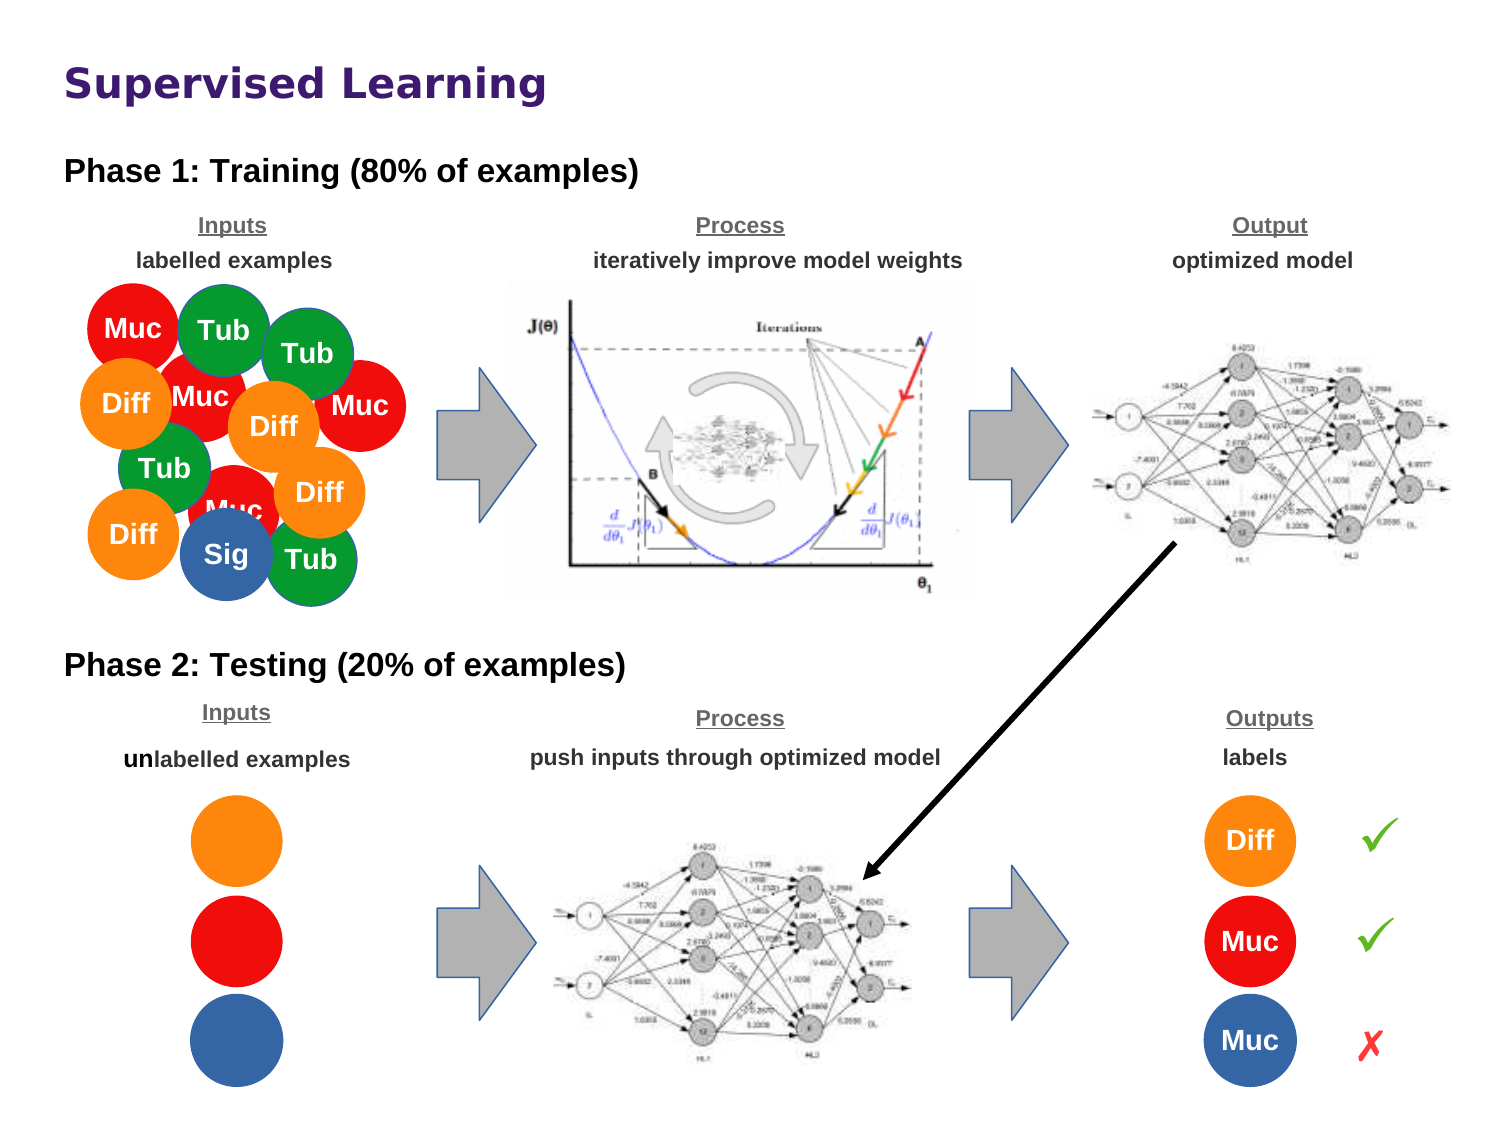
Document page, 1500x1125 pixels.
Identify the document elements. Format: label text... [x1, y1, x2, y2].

text_box Diff [273, 446, 366, 539]
picture [509, 280, 976, 602]
text_box  [1331, 903, 1419, 980]
text_box Muc [314, 360, 407, 452]
text_box iteratively improve model weights [538, 240, 979, 285]
text_box Muc [161, 354, 246, 443]
text_box labels [1201, 745, 1313, 778]
text_box Tub [268, 523, 357, 607]
text_box [969, 865, 1069, 1021]
text_box [969, 367, 1069, 523]
text_box Diff [80, 357, 172, 450]
text_box Muc [188, 465, 280, 537]
text_box [190, 895, 283, 988]
picture [553, 842, 912, 1065]
text_box Phase 2: Testing (20% of examples) [49, 639, 678, 729]
text_box Process [671, 205, 800, 246]
text_box Tub [118, 422, 211, 514]
text_box Tub [177, 284, 270, 377]
text_box Muc [1204, 895, 1297, 988]
text_box Output [1190, 205, 1323, 251]
text_box Muc [87, 283, 178, 369]
text_box Phase 1: Training (80% of examples) [49, 145, 667, 225]
text_box Inputs [178, 692, 286, 734]
picture [1092, 343, 1451, 566]
text_box Diff [1204, 795, 1297, 888]
text_box unlabelled examples [99, 737, 366, 781]
text_box  [1328, 1002, 1416, 1079]
text_box Diff [87, 488, 180, 581]
text_box [190, 795, 283, 888]
text_box Outputs [1196, 698, 1329, 745]
text_box [437, 367, 537, 523]
text_box  [1335, 803, 1423, 879]
text_box Sig [180, 508, 273, 601]
text_box Process [671, 698, 800, 740]
text_box Supervised Learning [63, 33, 1442, 178]
text_box Tub [261, 308, 354, 400]
text_box labelled examples [117, 240, 348, 282]
text_box [437, 865, 537, 1021]
text_box [190, 994, 283, 1087]
text_box push inputs through optimized model [510, 737, 961, 778]
text_box Inputs [173, 205, 292, 246]
text_box optimized model [1144, 240, 1369, 286]
text_box Diff [227, 380, 320, 473]
text_box Muc [1204, 994, 1297, 1087]
